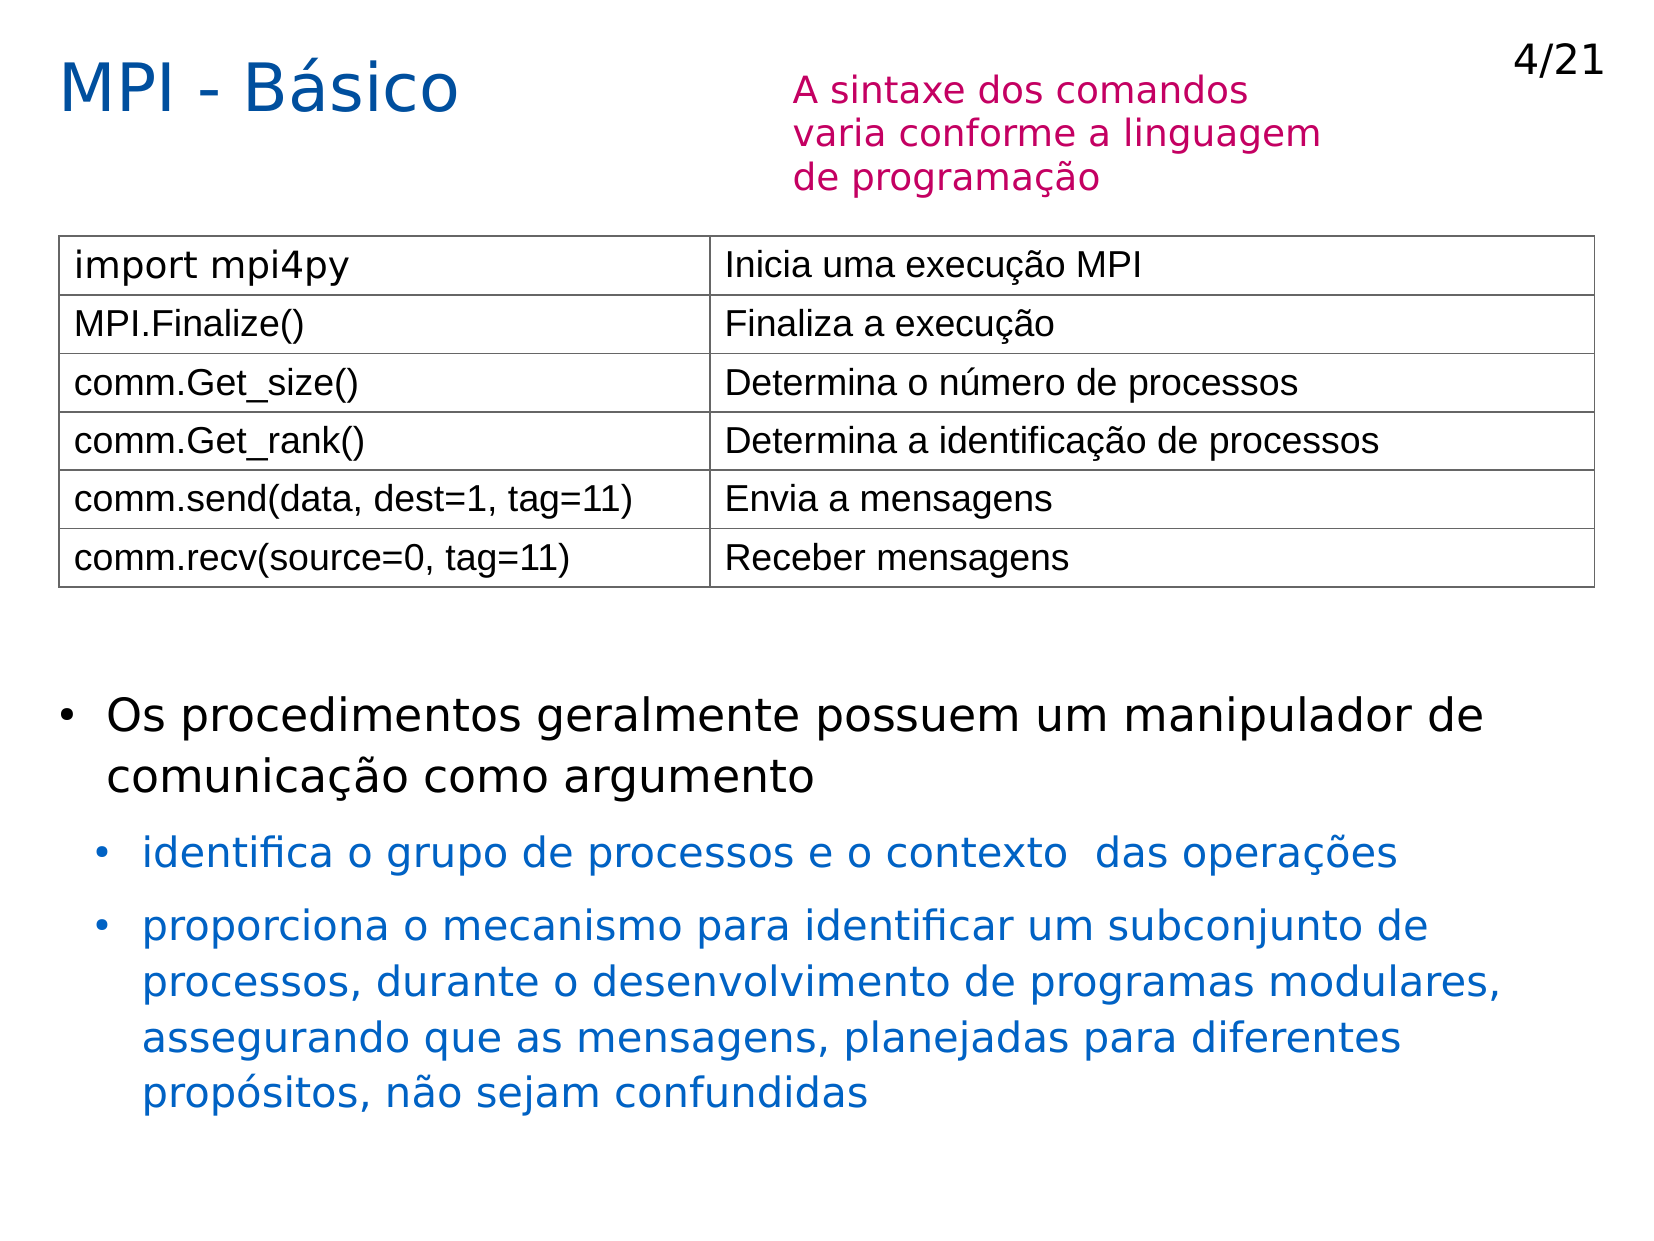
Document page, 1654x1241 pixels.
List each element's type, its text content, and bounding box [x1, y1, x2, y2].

text_box A sintaxe dos comandos varia conforme a linguagem de programação [777, 61, 1363, 207]
list Os procedimentos geralmente possuem um manipulador de comunicação como argumento identifica o grupo de processos e o contexto das operações proporciona o mecanismo para identificar um subconjunto de processos, durante o desenvolvimento de programas modulares, assegurando que as mensagens, planejadas para diferentes propósitos, não sejam confundidas [59, 681, 1595, 1211]
table_cell Determina o número de processos [711, 354, 1594, 411]
title MPI - Básico [59, 29, 1506, 148]
table_cell comm.send(data, dest=1, tag=11) [60, 471, 709, 528]
table_cell Envia a mensagens [711, 471, 1594, 528]
table_cell comm.Get_rank() [60, 413, 709, 469]
table_cell Determina a identificação de processos [711, 413, 1594, 469]
table_header import mpi4py [60, 237, 709, 294]
table_cell comm.Get_size() [60, 354, 709, 411]
table_cell Receber mensagens [711, 529, 1594, 586]
table_cell Finaliza a execução [711, 296, 1594, 353]
table_header Inicia uma execução MPI [711, 237, 1594, 294]
table_cell MPI.Finalize() [60, 296, 709, 353]
table_cell comm.recv(source=0, tag=11) [60, 529, 709, 586]
